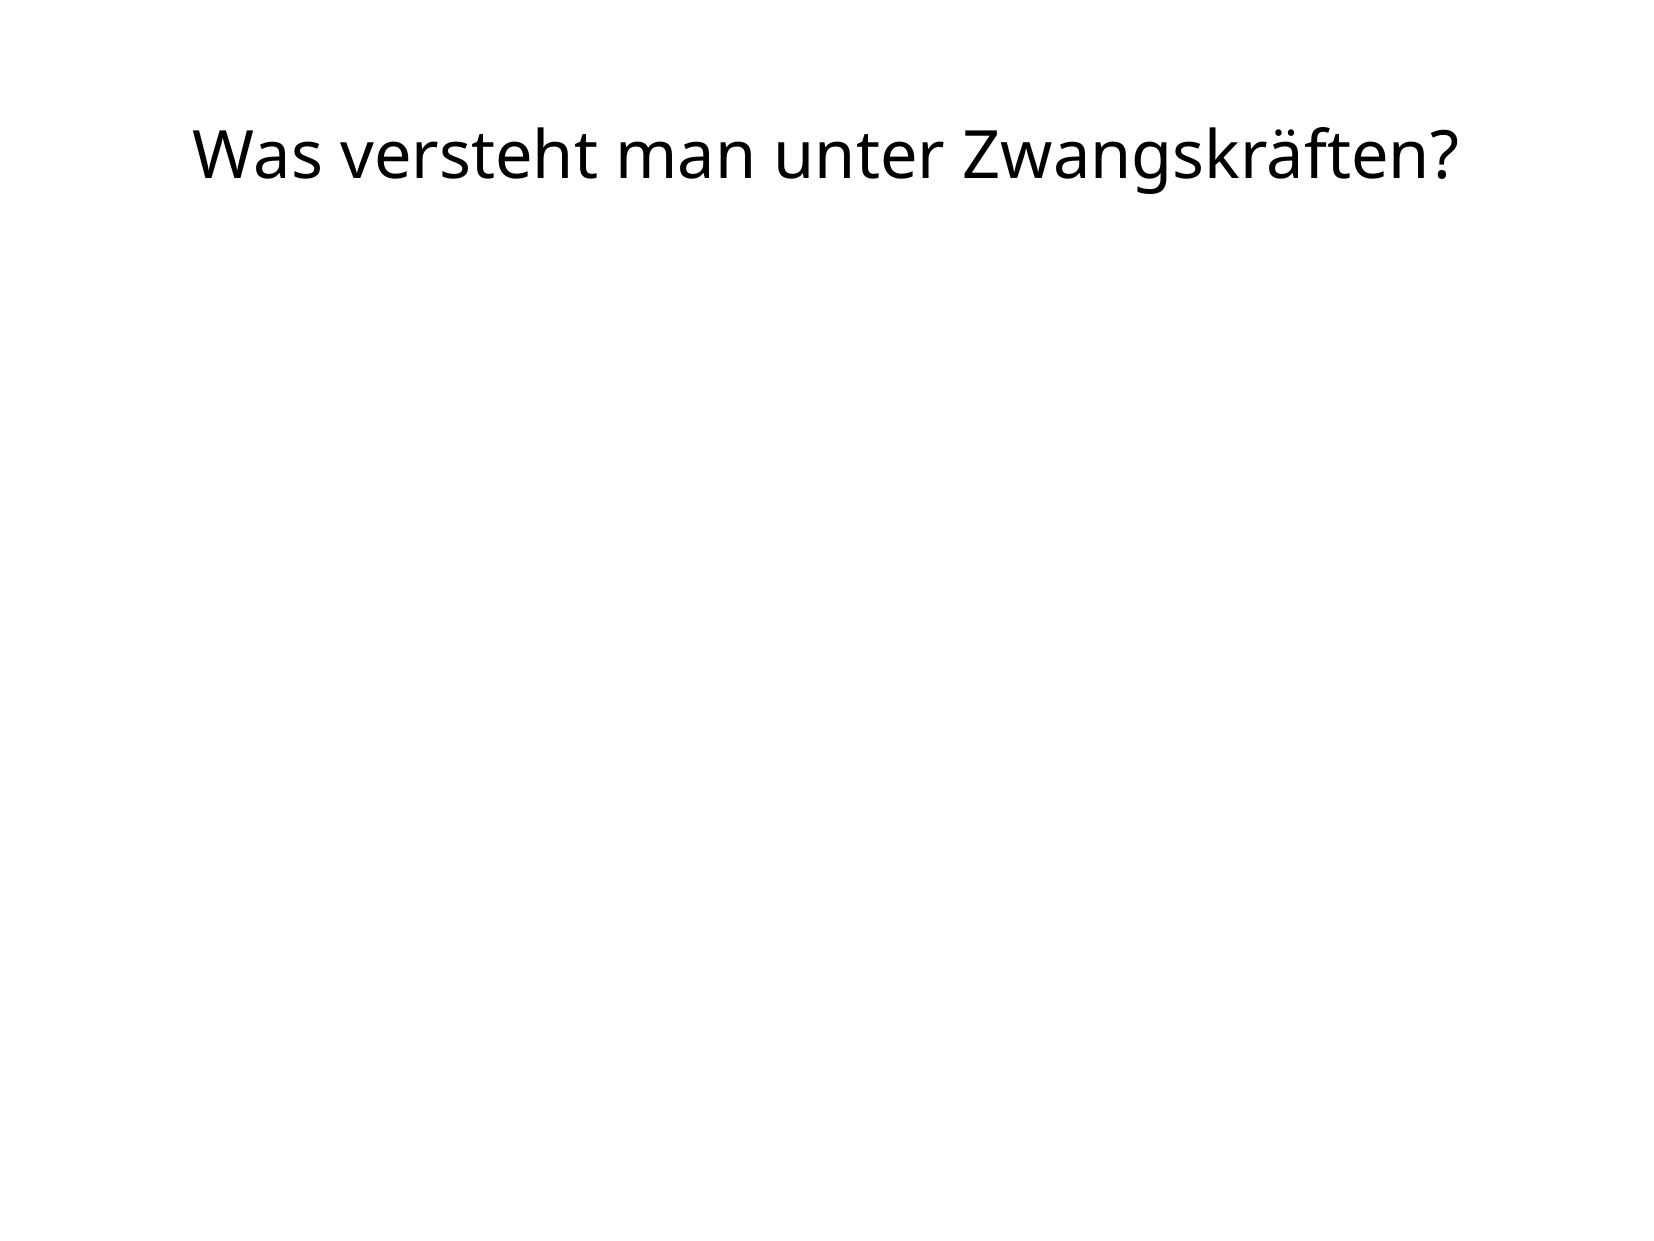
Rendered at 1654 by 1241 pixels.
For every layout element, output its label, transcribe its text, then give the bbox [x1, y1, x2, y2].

title Was versteht man unter Zwangskräften? [82, 49, 1571, 257]
